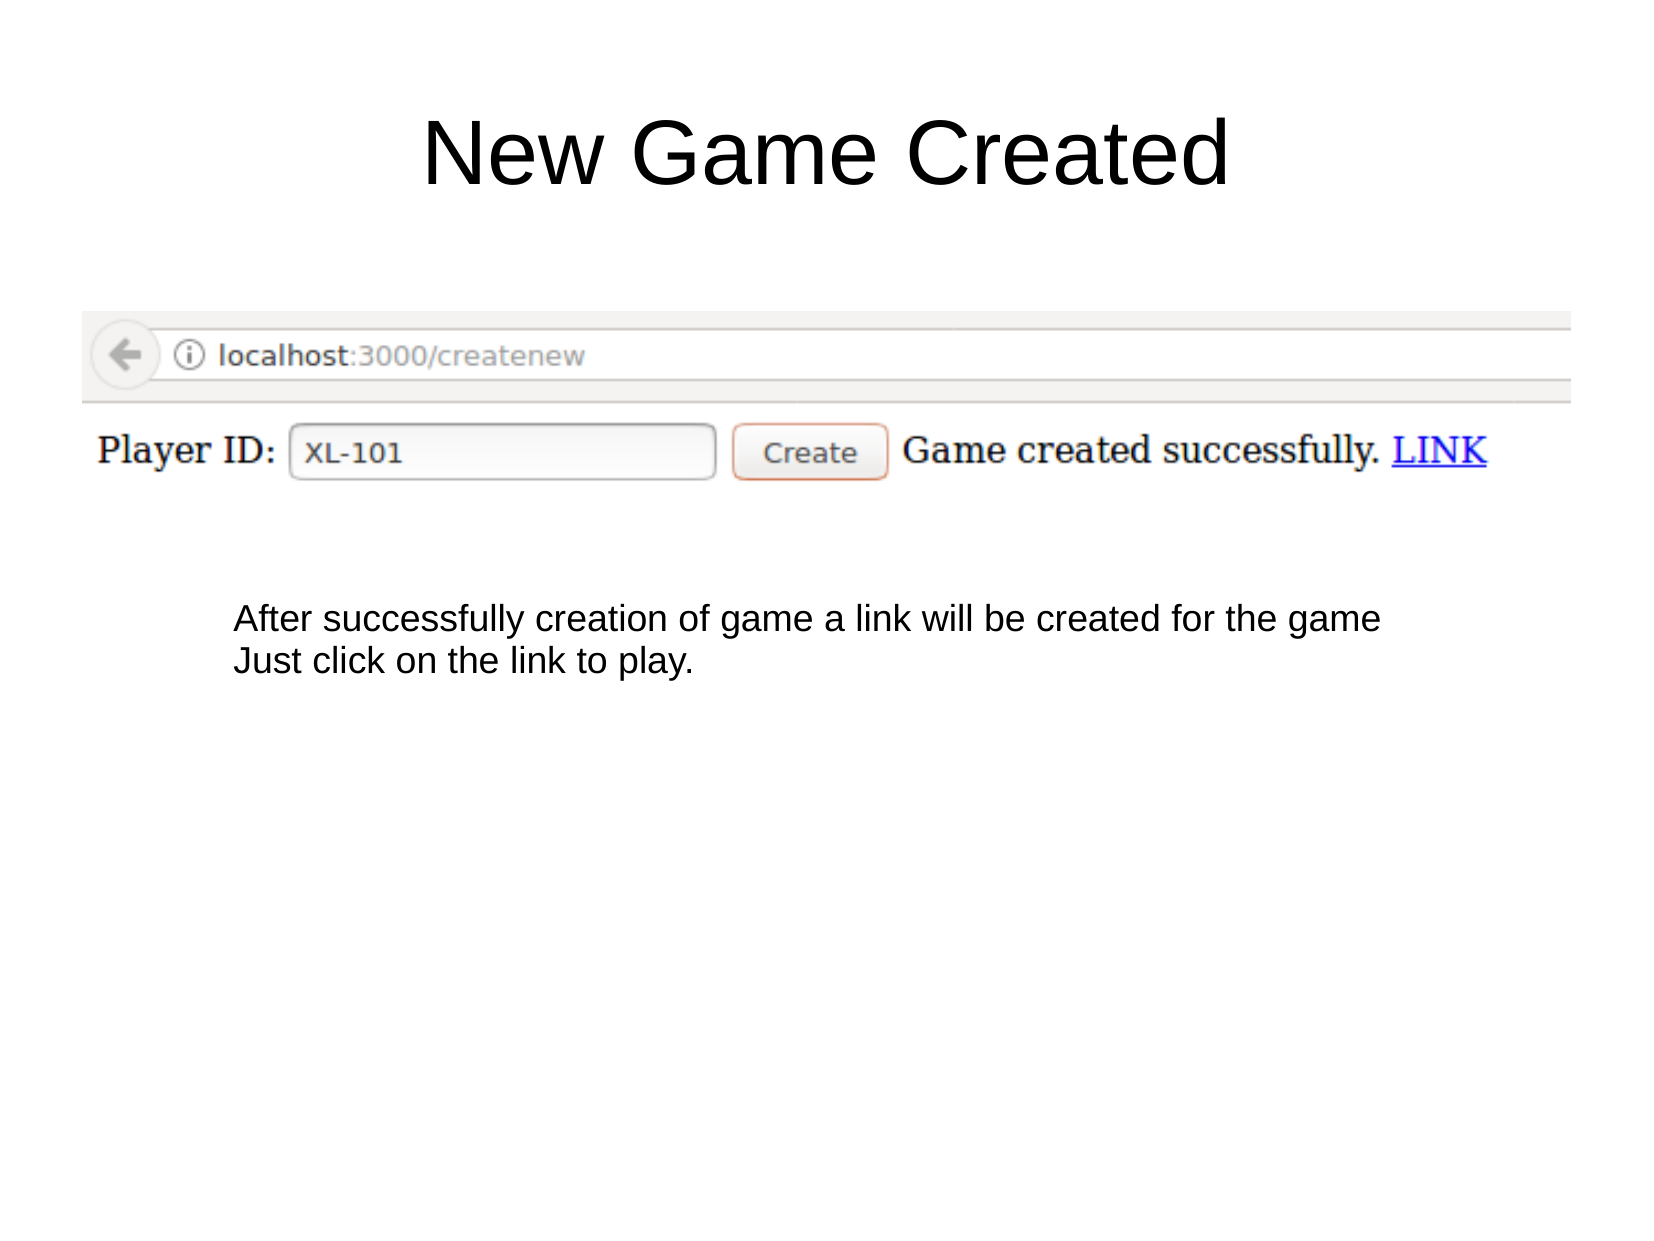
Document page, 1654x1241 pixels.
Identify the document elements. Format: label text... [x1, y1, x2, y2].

title New Game Created [82, 49, 1571, 257]
text_box After successfully creation of game a link will be created for the game Just click on the link to play. [218, 590, 1397, 690]
picture [82, 311, 1571, 989]
